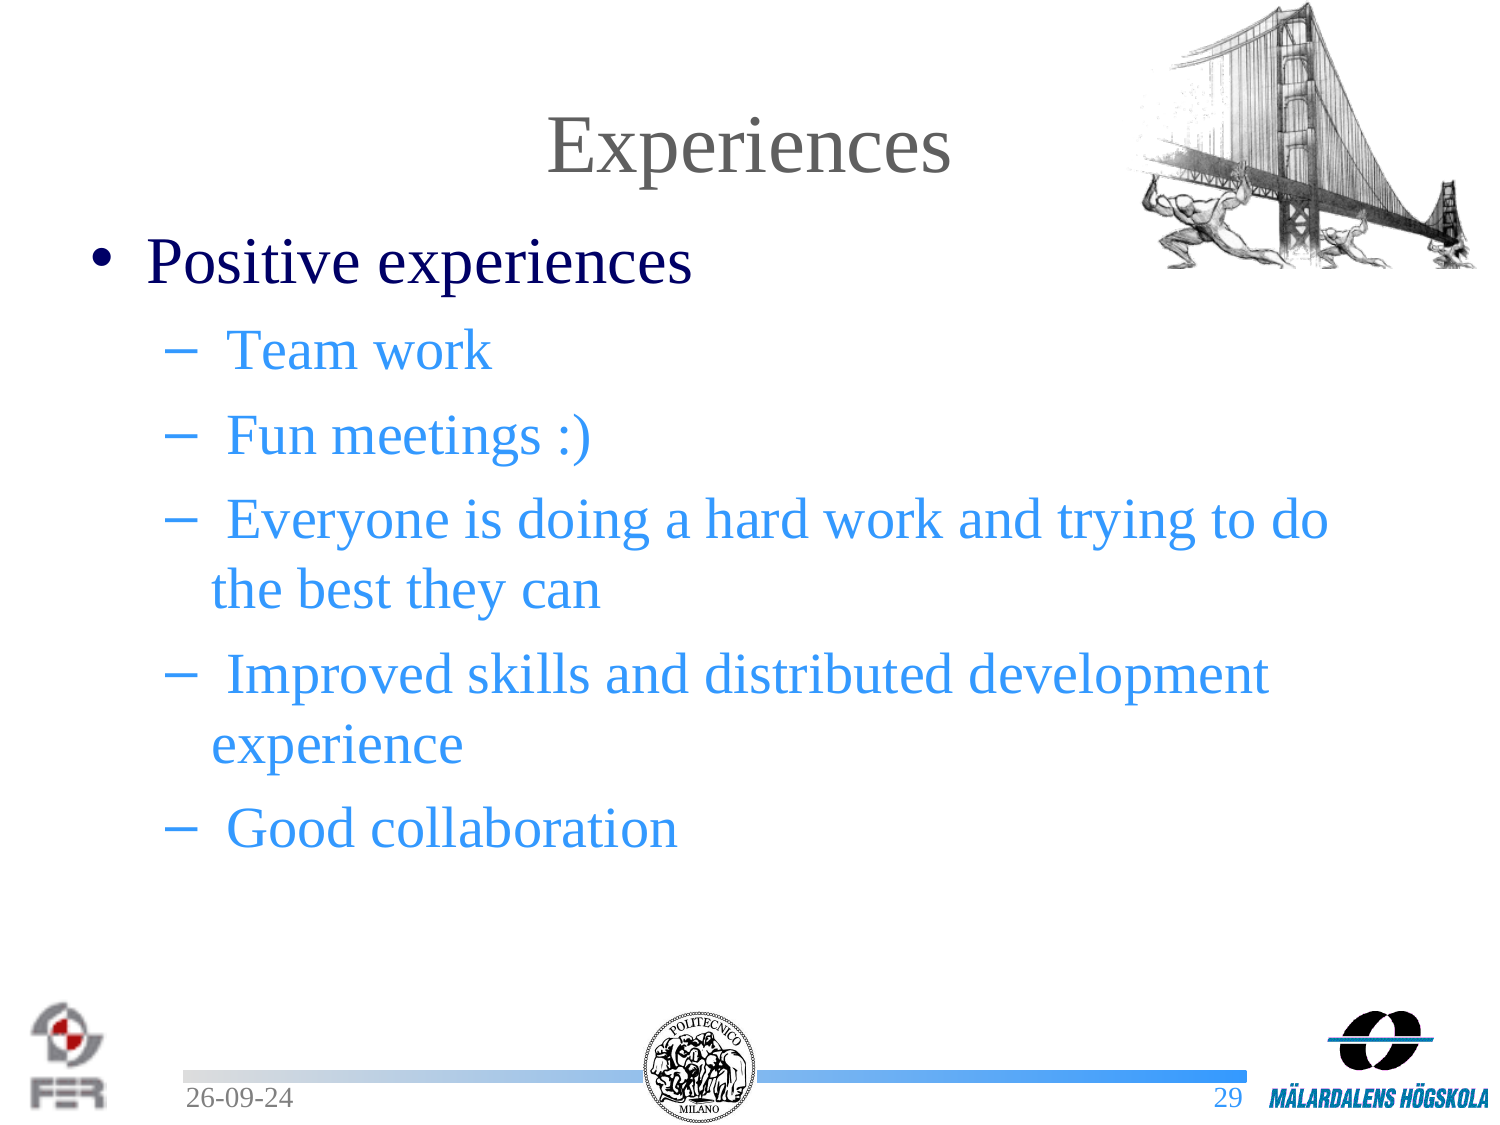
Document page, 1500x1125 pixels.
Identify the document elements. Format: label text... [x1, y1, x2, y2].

title Experiences [75, 45, 1122, 209]
picture [29, 987, 107, 1125]
picture [1122, 0, 1477, 269]
text_box <numero> [1186, 1070, 1258, 1114]
text_box 13-12-02 [171, 1070, 396, 1114]
picture [1435, 1096, 1441, 1104]
picture [1368, 1093, 1374, 1104]
picture [1269, 1011, 1488, 1108]
picture [643, 1011, 757, 1123]
list Positive experiences Team work Fun meetings :) Everyone is doing a hard work and trying to do the best they can Improved skills and distributed development experience Good collaboration [75, 209, 1426, 952]
picture [1454, 1091, 1459, 1108]
